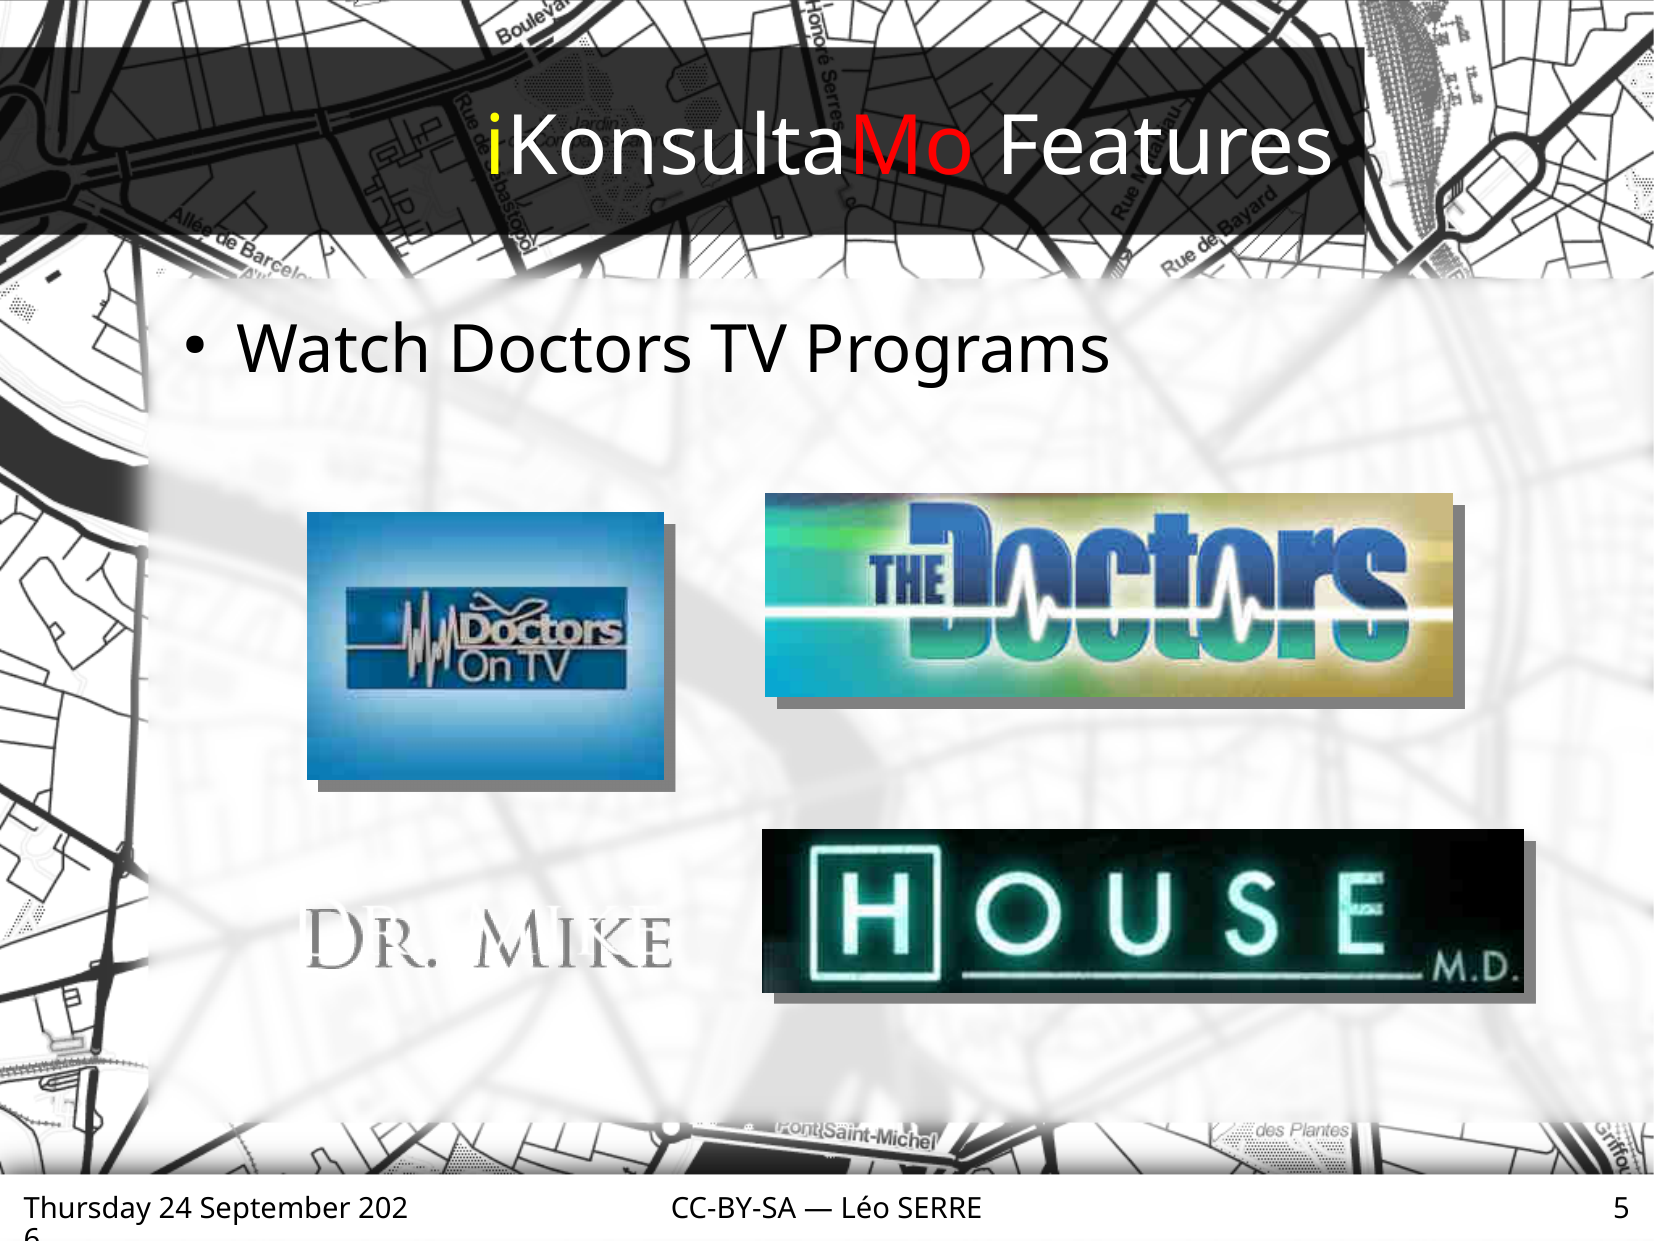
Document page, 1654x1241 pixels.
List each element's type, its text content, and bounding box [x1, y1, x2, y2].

picture [0, 0, 1654, 1241]
title iKonsultaMo Features [82, 49, 1335, 237]
list Watch Doctors TV Programs [165, 301, 1621, 1111]
